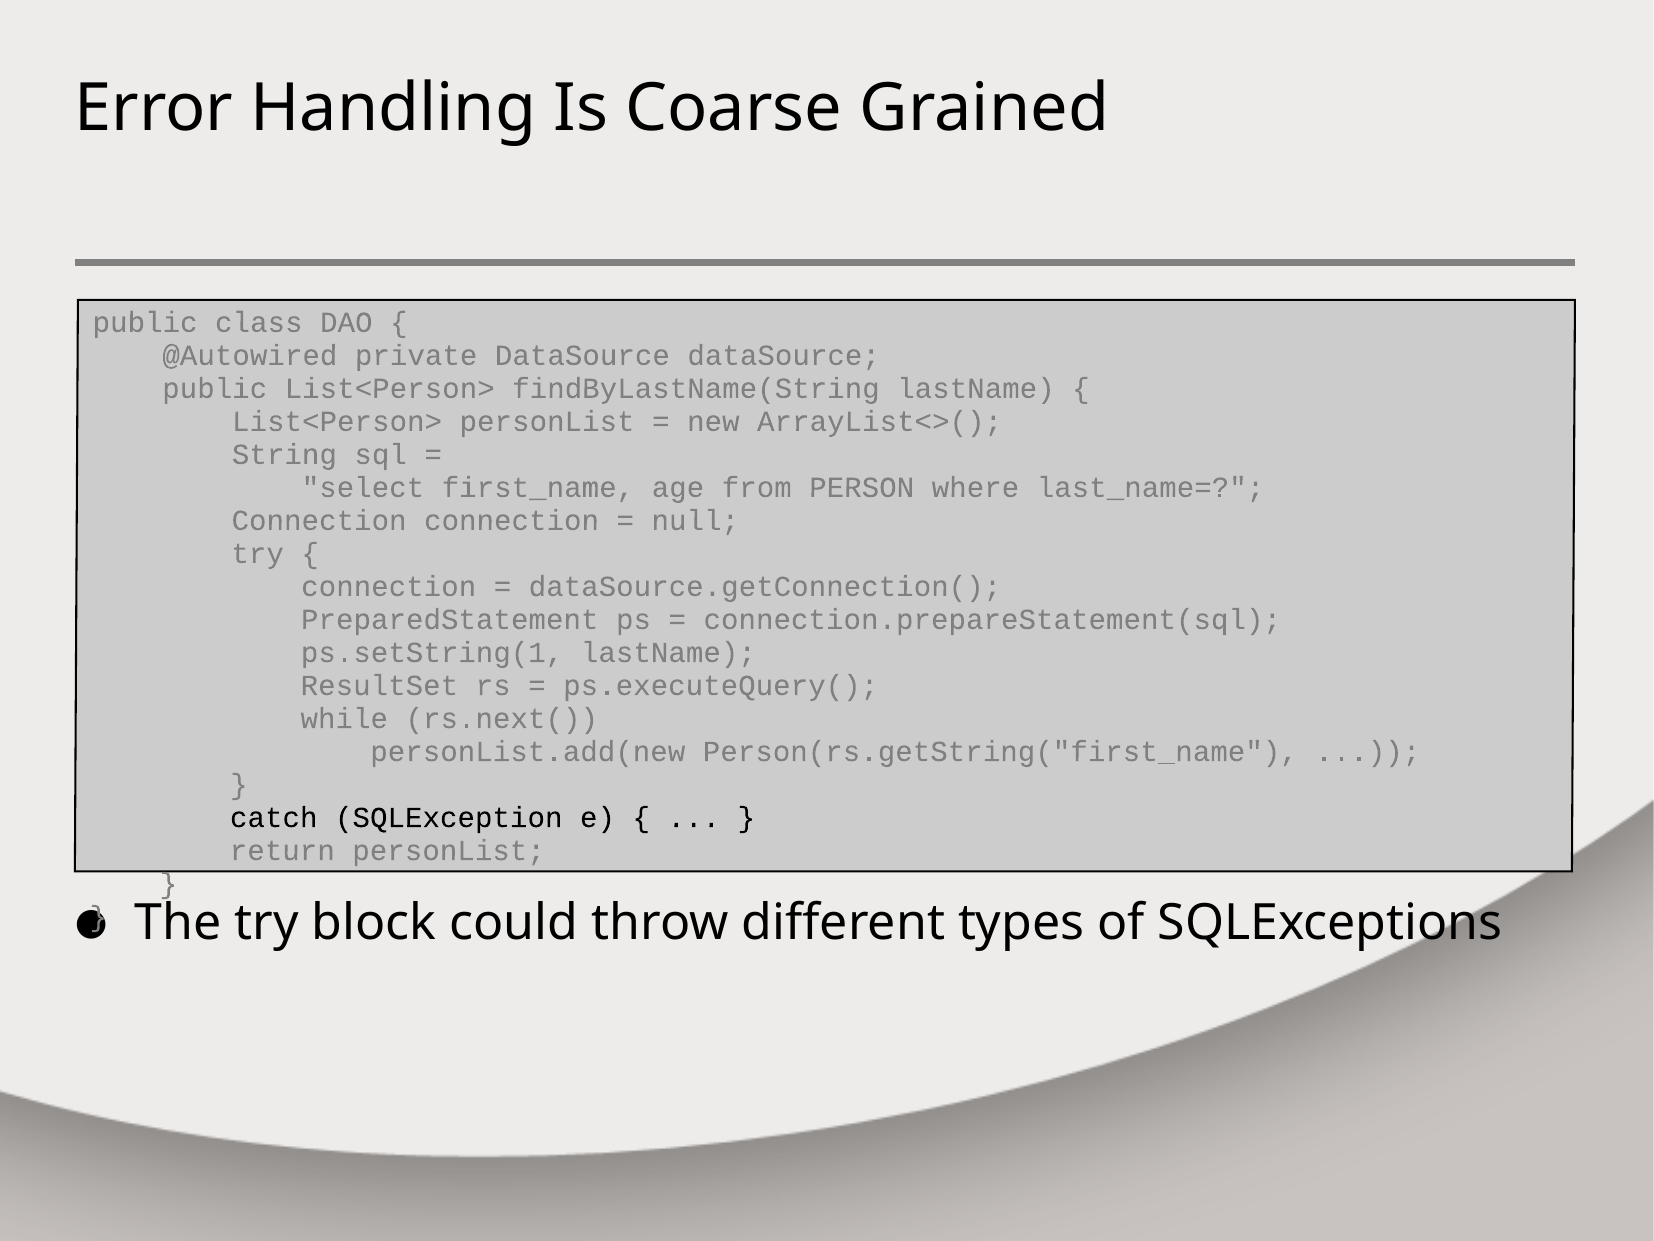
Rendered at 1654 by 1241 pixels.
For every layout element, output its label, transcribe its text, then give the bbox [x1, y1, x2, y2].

title Error Handling Is Coarse Grained [74, 75, 1575, 226]
list The try block could throw different types of SQLExceptions [74, 479, 1575, 1163]
picture [0, 0, 1654, 1241]
text_box public class DAO { @Autowired private DataSource dataSource; public List<Person> findByLastName(String lastName) { List<Person> personList = new ArrayList<>(); String sql = "select first_name, age from PERSON where last_name=?"; Connection connection = null; try { connection = dataSource.getConnection(); PreparedStatement ps = connection.prepareStatement(sql); ps.setString(1, lastName); ResultSet rs = ps.executeQuery(); while (rs.next()) personList.add(new Person(rs.getString("first_name"), ...)); } catch (SQLException e) { ... } return personList; } } [74, 299, 1575, 872]
